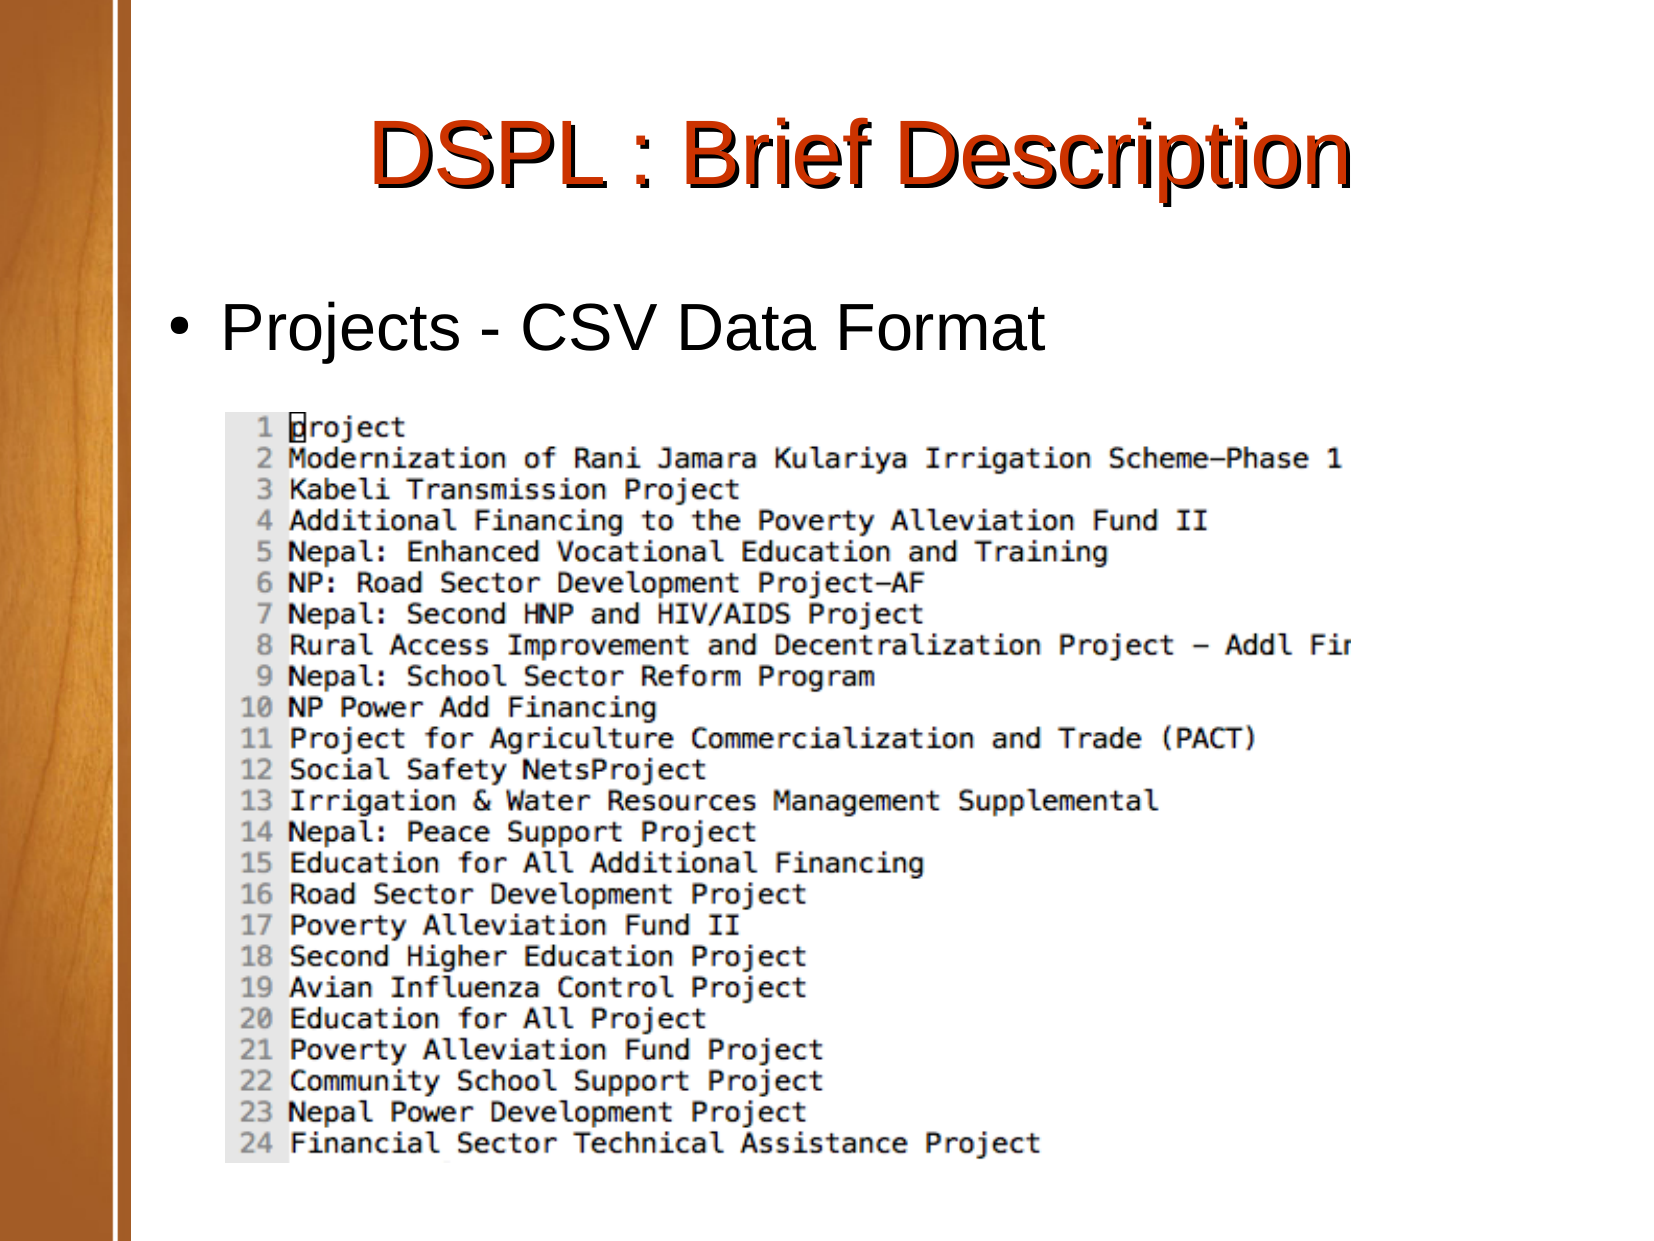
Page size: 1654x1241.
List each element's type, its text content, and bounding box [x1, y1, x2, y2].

title DSPL : Brief Description [150, 56, 1571, 250]
list Projects - CSV Data Format [150, 290, 1571, 1094]
picture [225, 412, 1351, 1163]
picture [0, 0, 131, 1241]
